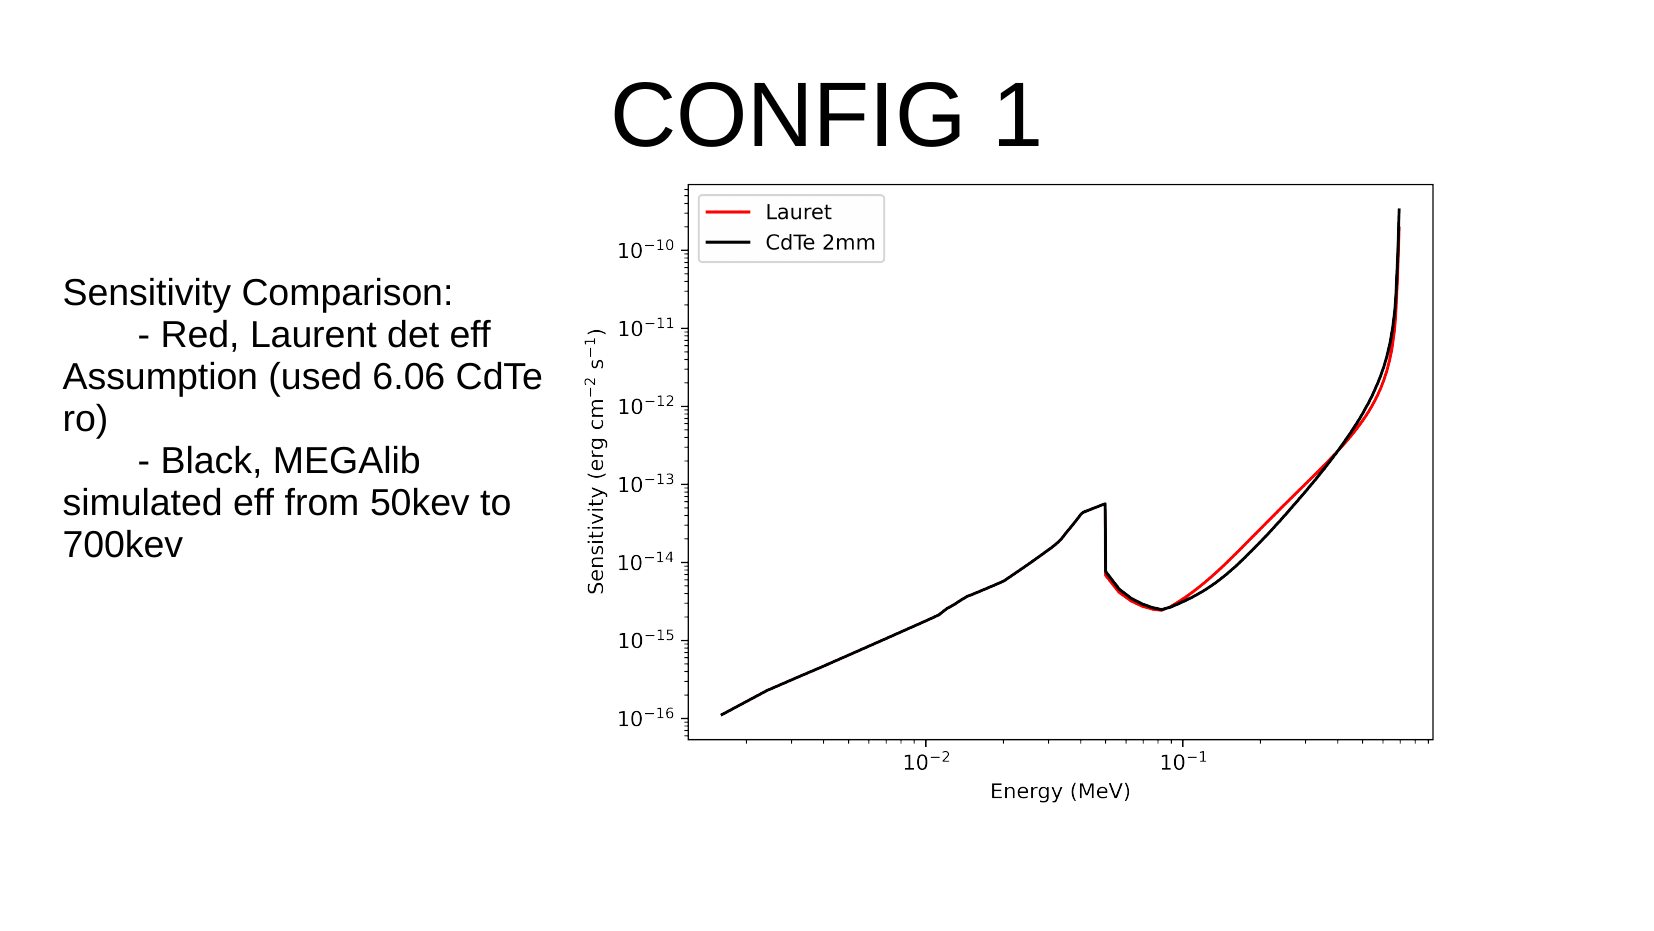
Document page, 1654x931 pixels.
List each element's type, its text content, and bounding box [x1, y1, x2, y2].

title CONFIG 1 [82, 37, 1571, 193]
picture [568, 193, 1529, 819]
text_box Sensitivity Comparison: - Red, Laurent det eff Assumption (used 6.06 CdTe ro) - Black, MEGAlib simulated eff from 50kev to 700kev [48, 263, 568, 651]
